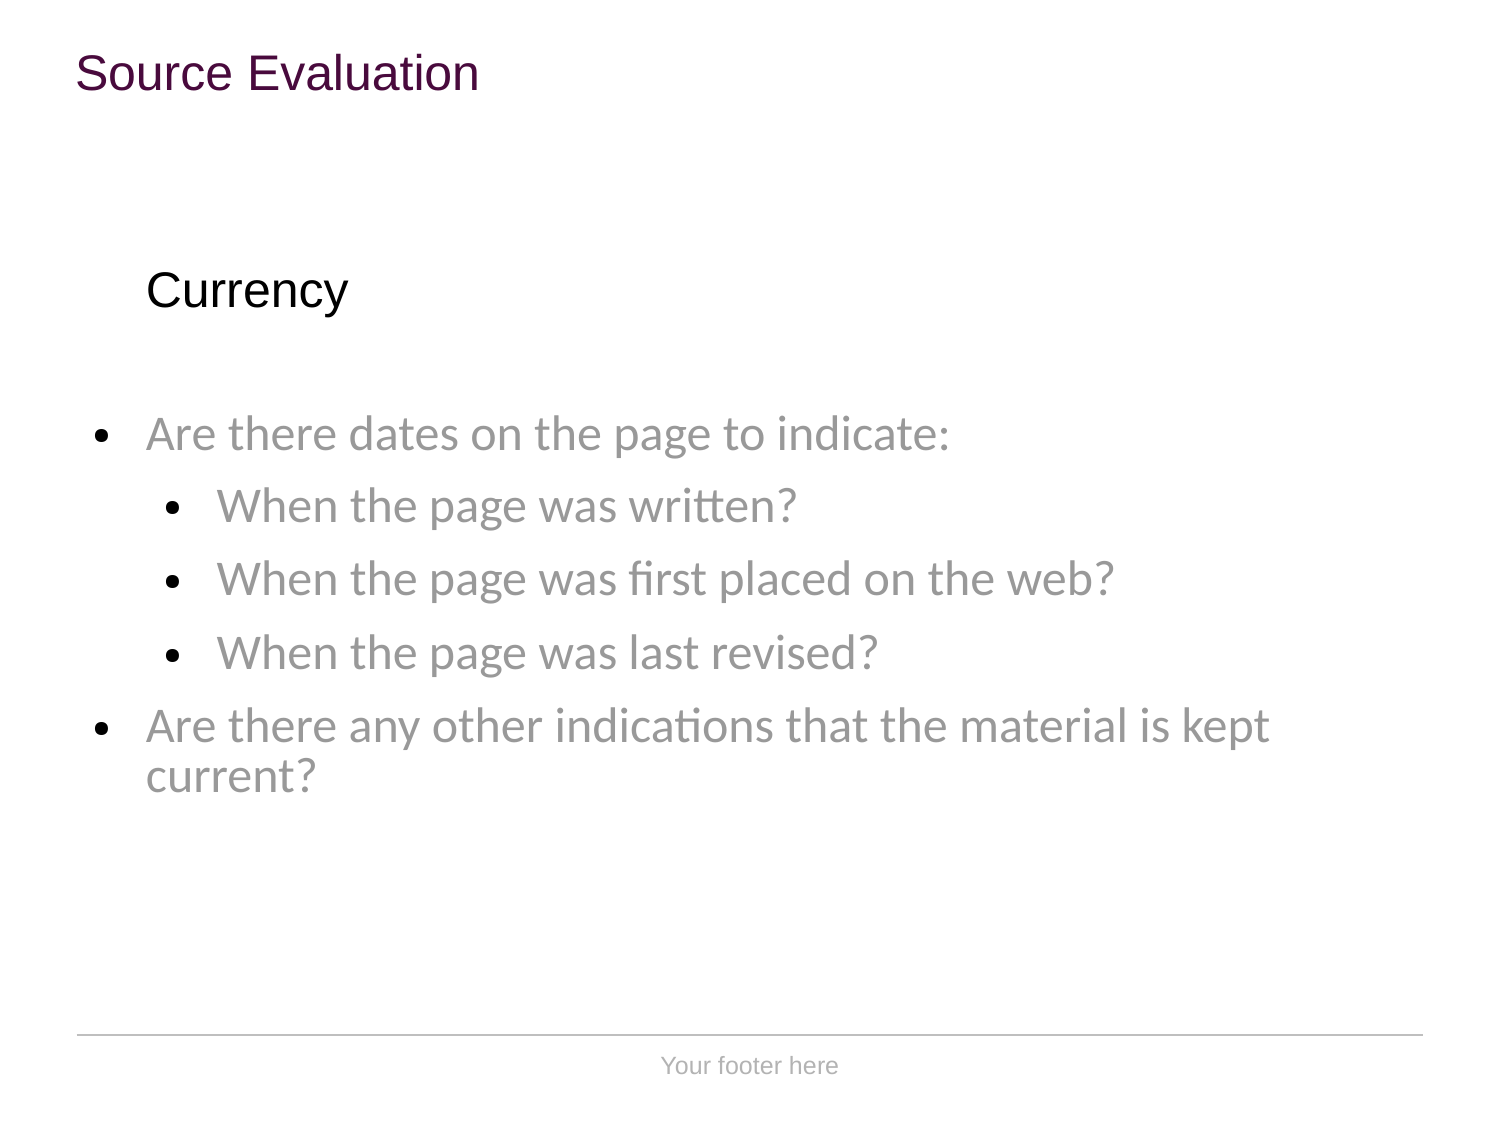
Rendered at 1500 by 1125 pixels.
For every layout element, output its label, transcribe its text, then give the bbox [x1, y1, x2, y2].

title Source Evaluation [75, 45, 1425, 233]
list Currency Are there dates on the page to indicate: When the page was written? When the page was first placed on the web? When the page was last revised? Are there any other indications that the material is kept current? [75, 262, 1425, 1005]
